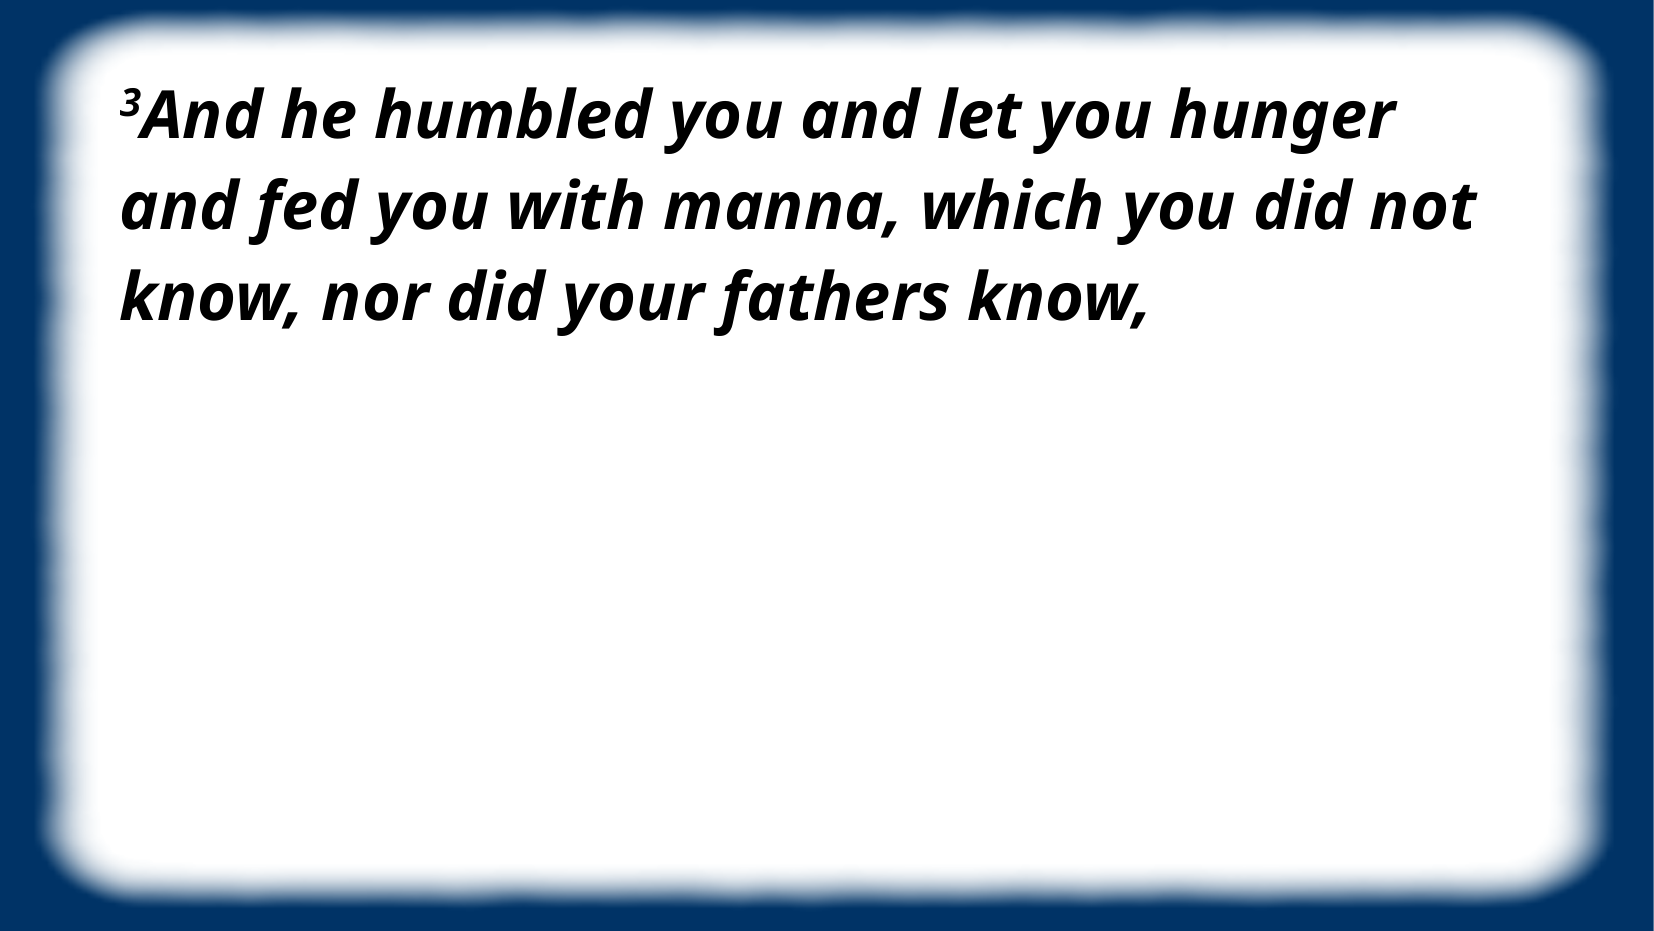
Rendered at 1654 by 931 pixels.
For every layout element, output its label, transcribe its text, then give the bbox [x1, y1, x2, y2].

text_box 3And he humbled you and let you hunger and fed you with manna, which you did not know, nor did your fathers know, [105, 60, 1546, 342]
picture [0, 0, 1654, 931]
